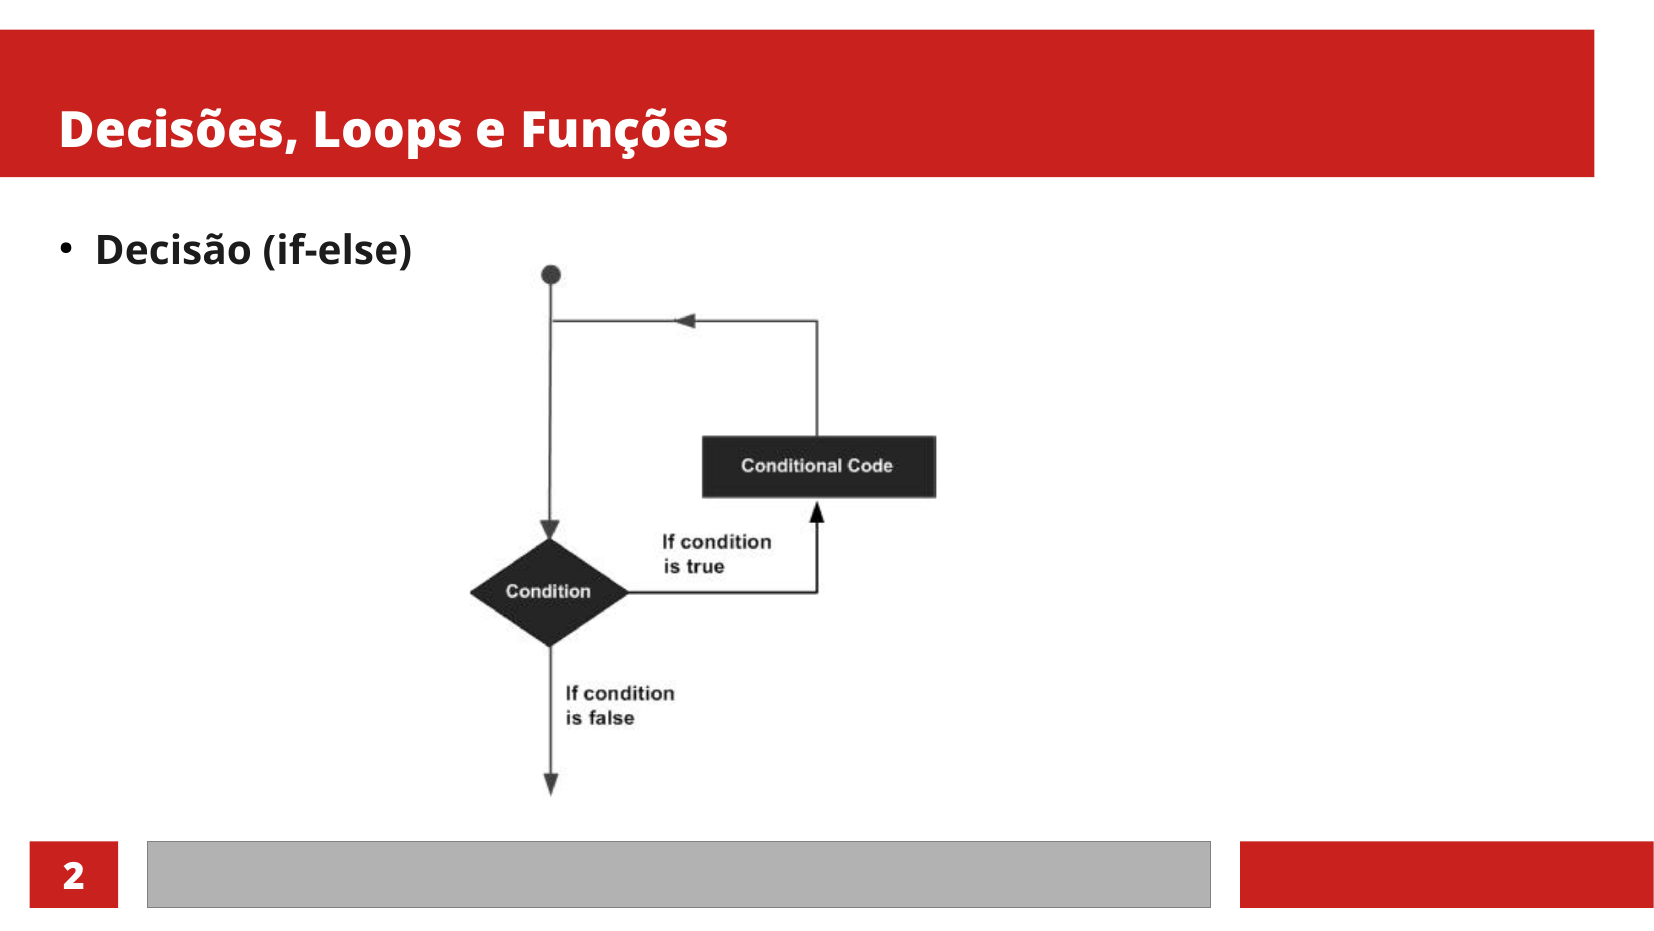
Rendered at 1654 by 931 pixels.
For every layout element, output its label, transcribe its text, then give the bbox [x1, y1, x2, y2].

title Decisões, Loops e Funções [59, 44, 1595, 163]
list Decisão (if-else) [59, 221, 1565, 798]
picture [440, 252, 945, 809]
